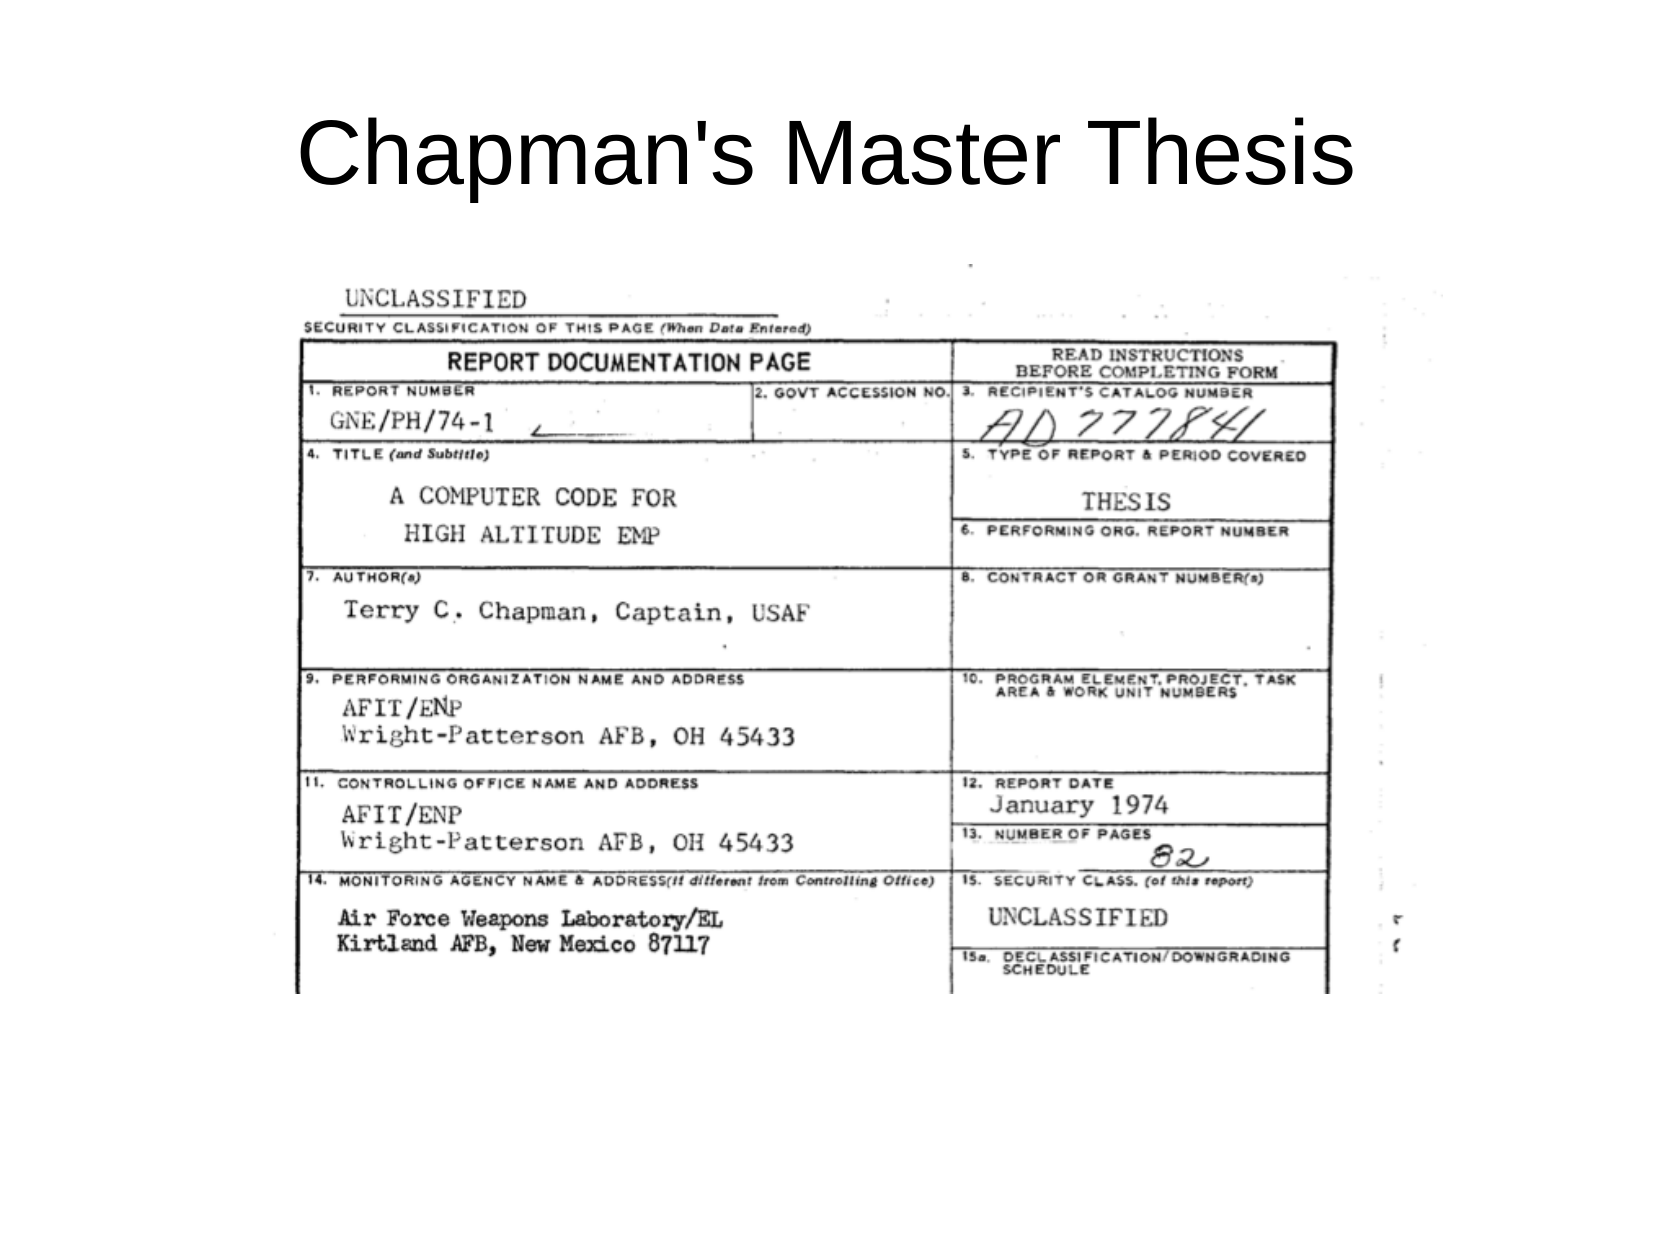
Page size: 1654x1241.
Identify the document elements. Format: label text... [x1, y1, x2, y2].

picture [227, 264, 1443, 994]
title Chapman's Master Thesis [82, 49, 1571, 257]
